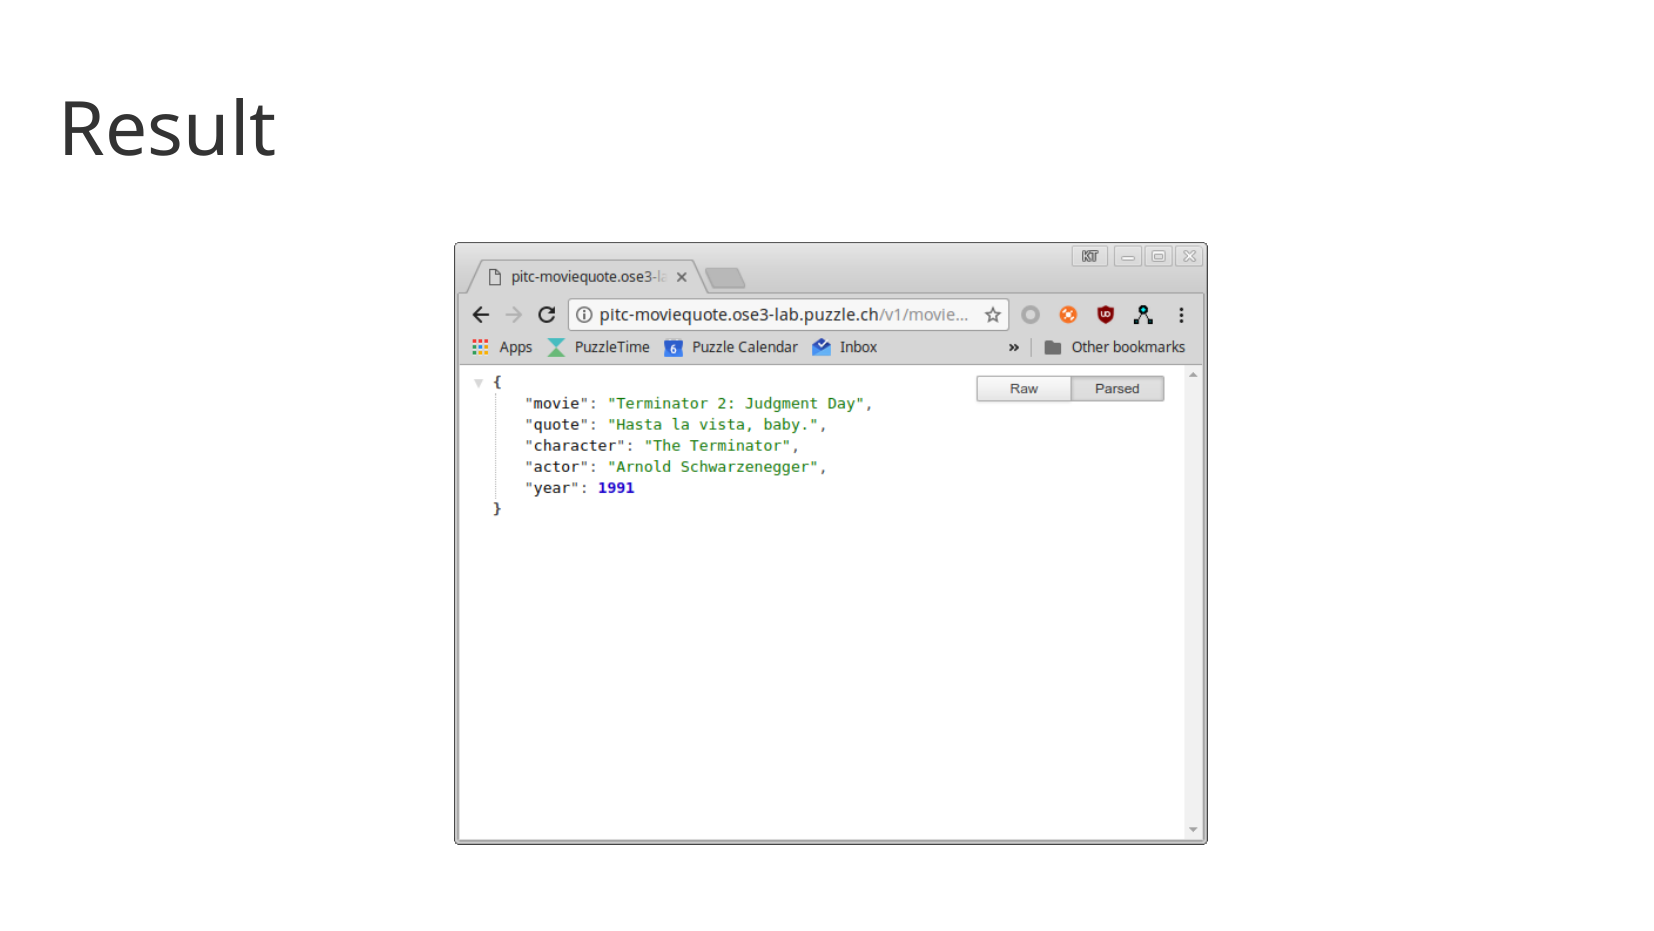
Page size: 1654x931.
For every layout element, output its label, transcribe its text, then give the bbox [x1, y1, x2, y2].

title Result [59, 59, 1595, 178]
picture [454, 242, 1208, 845]
